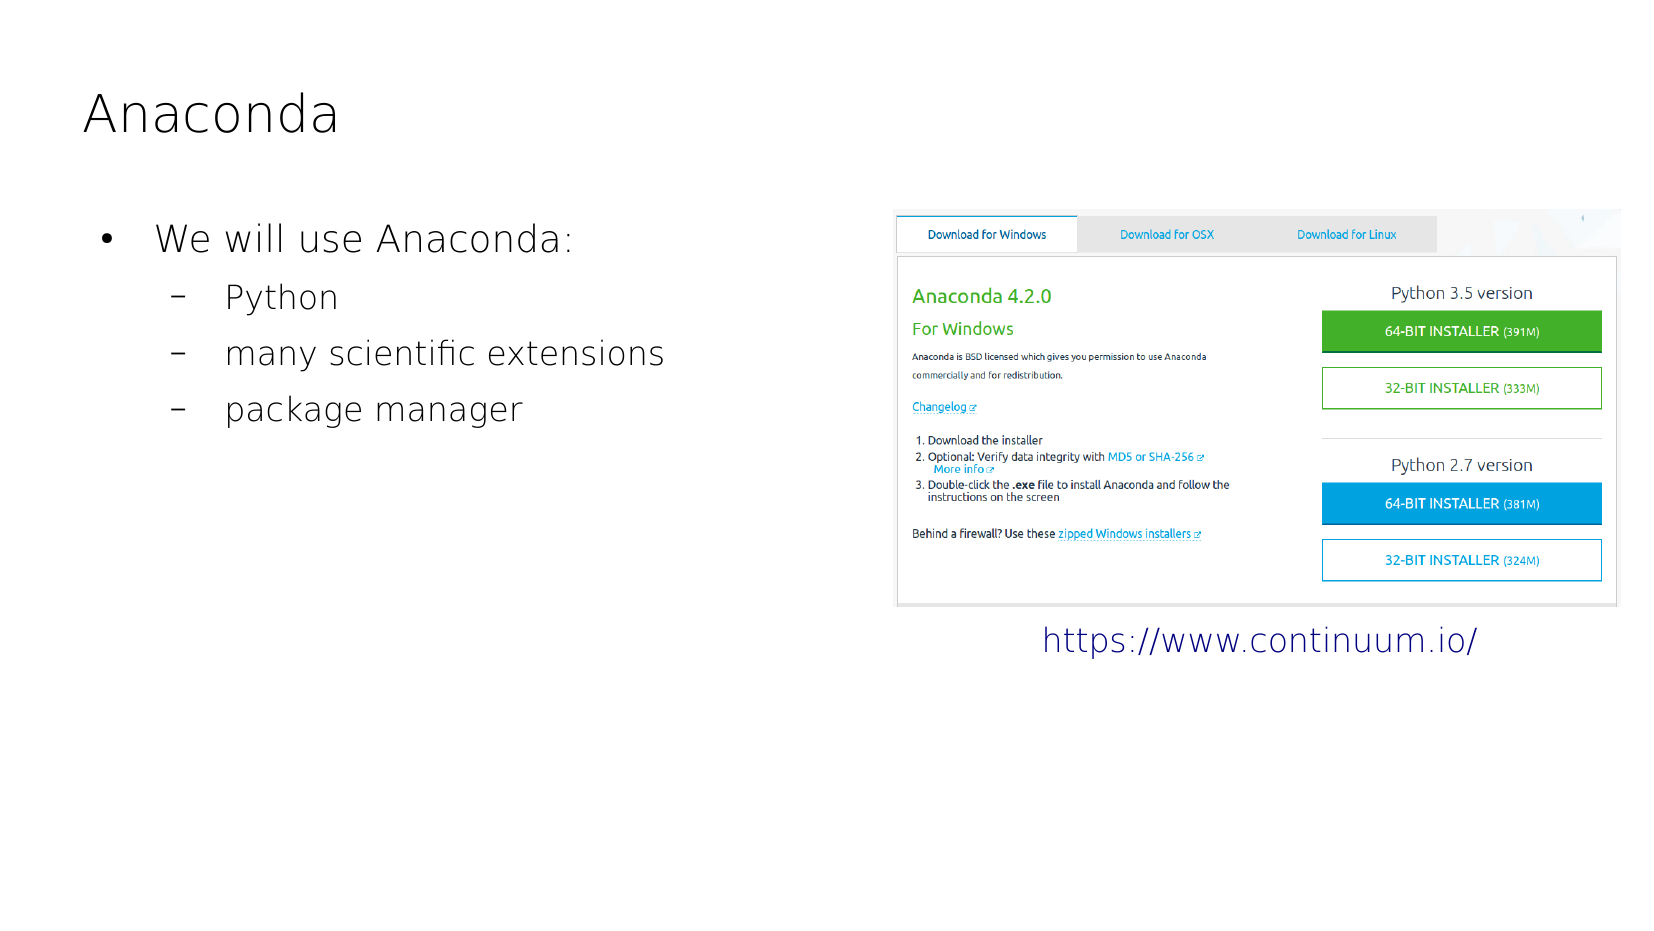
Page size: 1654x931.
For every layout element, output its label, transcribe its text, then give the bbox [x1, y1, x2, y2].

picture [893, 209, 1621, 608]
list We will use Anaconda: Python many scientific extensions package manager [82, 217, 809, 758]
title Anaconda [82, 37, 1571, 193]
text_box https://www.continuum.io/ [900, 621, 1621, 676]
